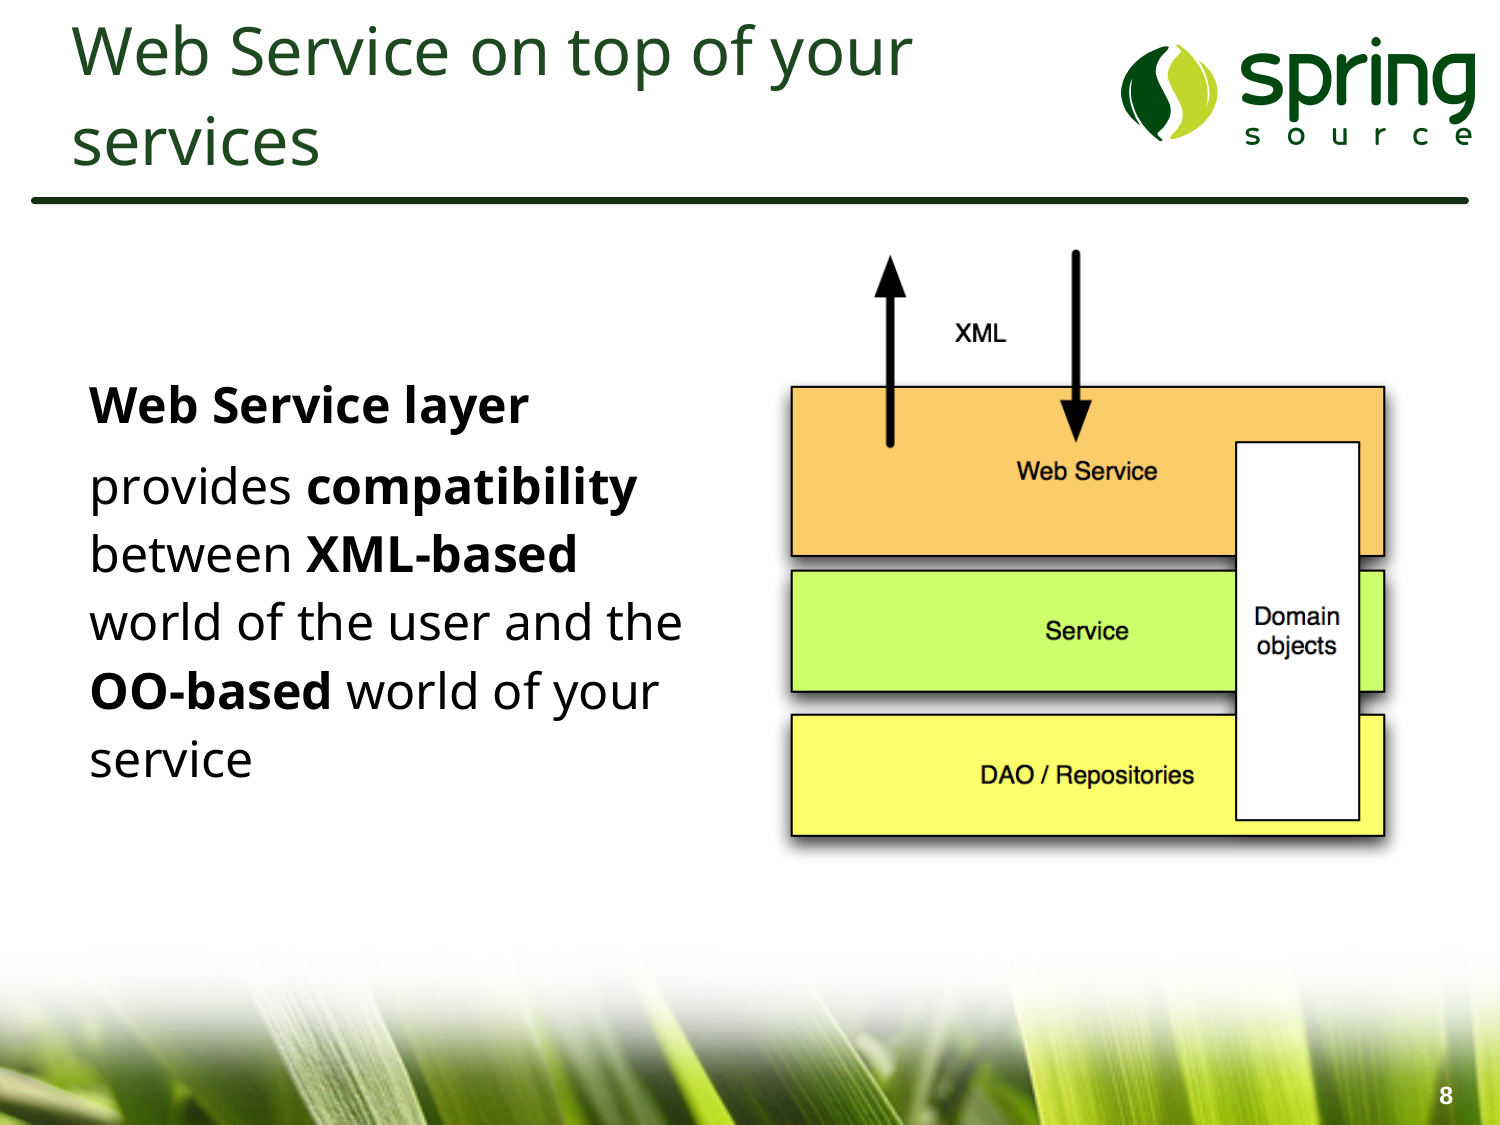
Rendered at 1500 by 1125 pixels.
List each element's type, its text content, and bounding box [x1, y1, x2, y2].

picture [750, 224, 1426, 886]
title Web Service on top of your services [56, 5, 1089, 184]
picture [1121, 37, 1475, 145]
picture [0, 944, 1500, 1125]
text_box Web Service layer provides compatibility between XML-based world of the user and the OO-based world of your service [74, 362, 713, 800]
